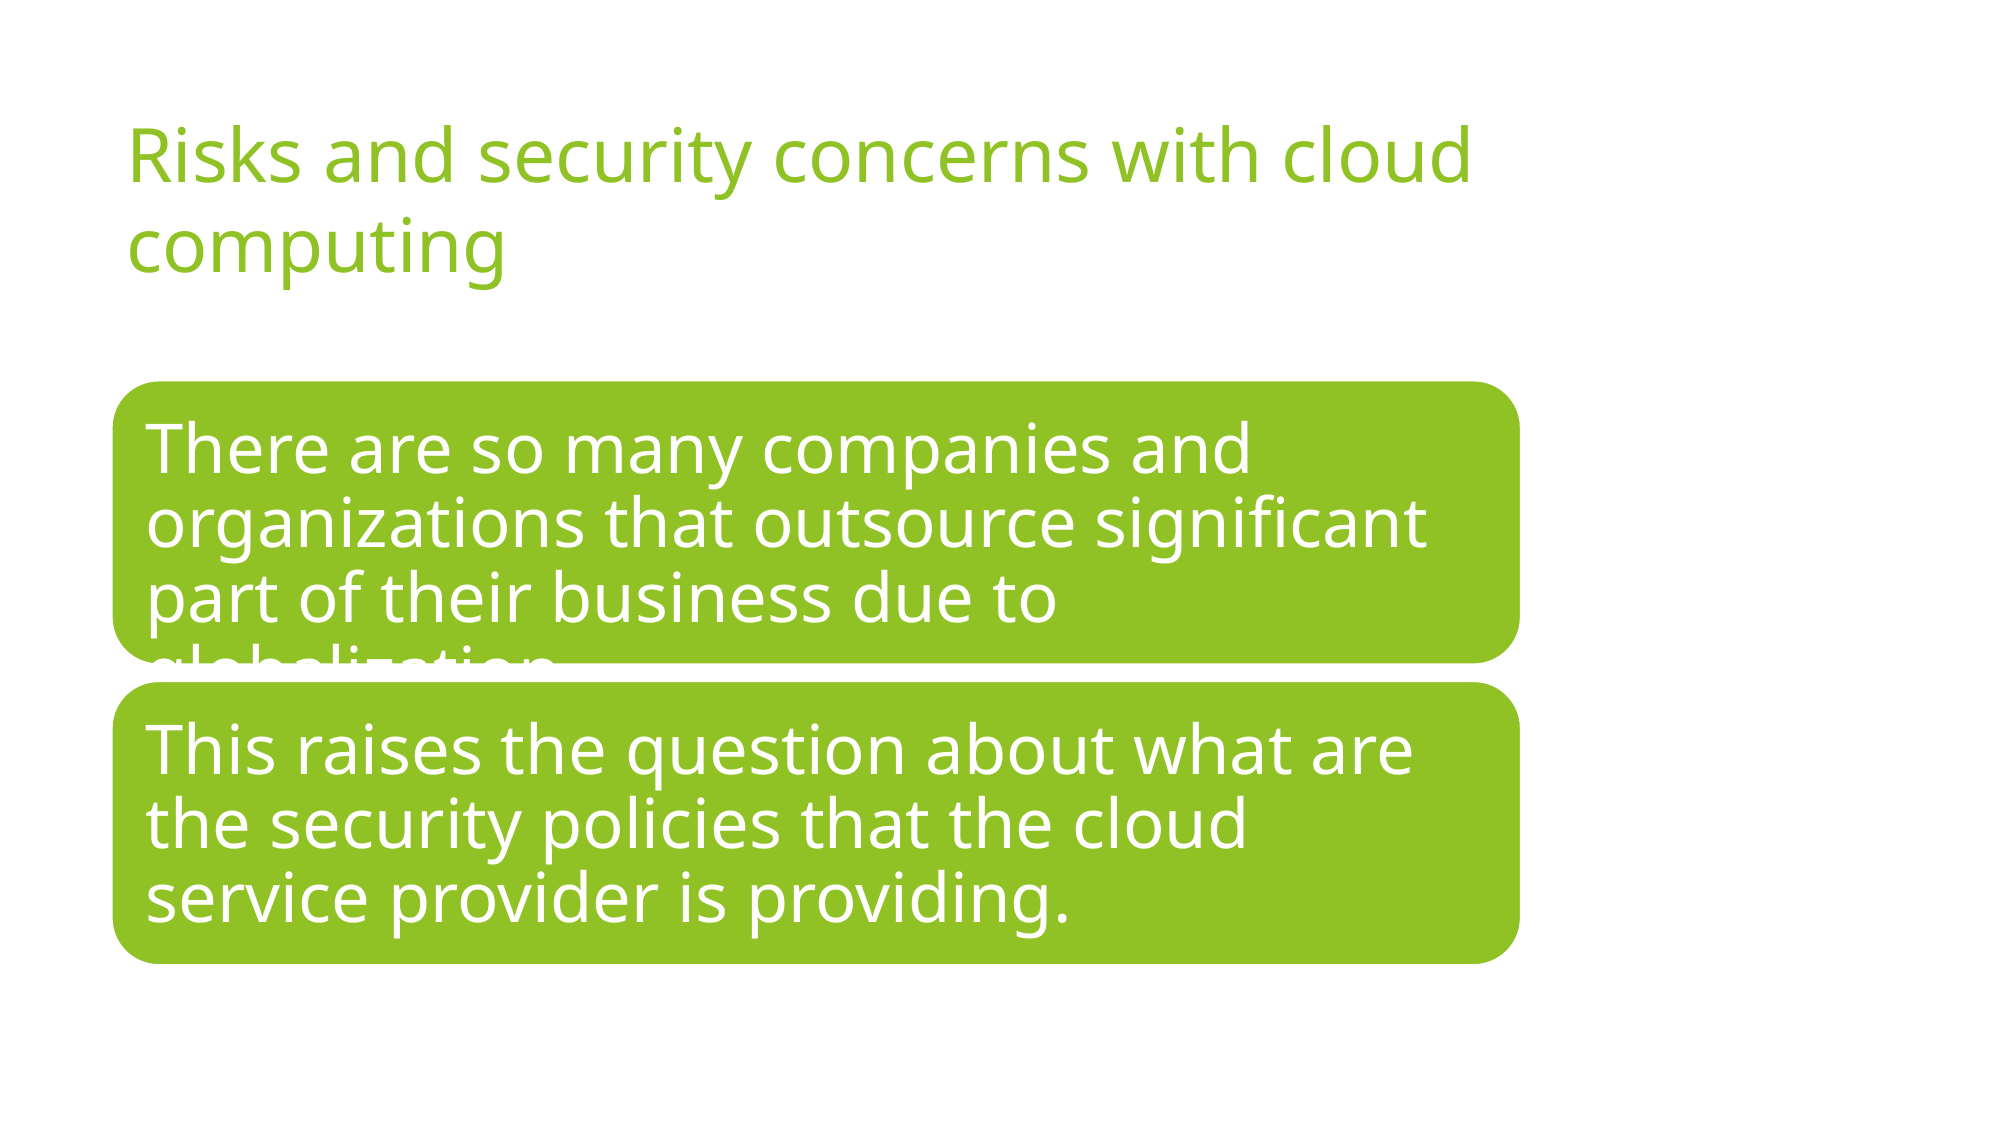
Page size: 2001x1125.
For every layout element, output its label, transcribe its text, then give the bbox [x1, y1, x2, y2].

text_box There are so many companies and organizations that outsource significant part of their business due to globalization. [111, 379, 1522, 665]
text_box This raises the question about what are the security policies that the cloud service provider is providing. [111, 680, 1522, 966]
title Risks and security concerns with cloud computing [111, 99, 1522, 317]
